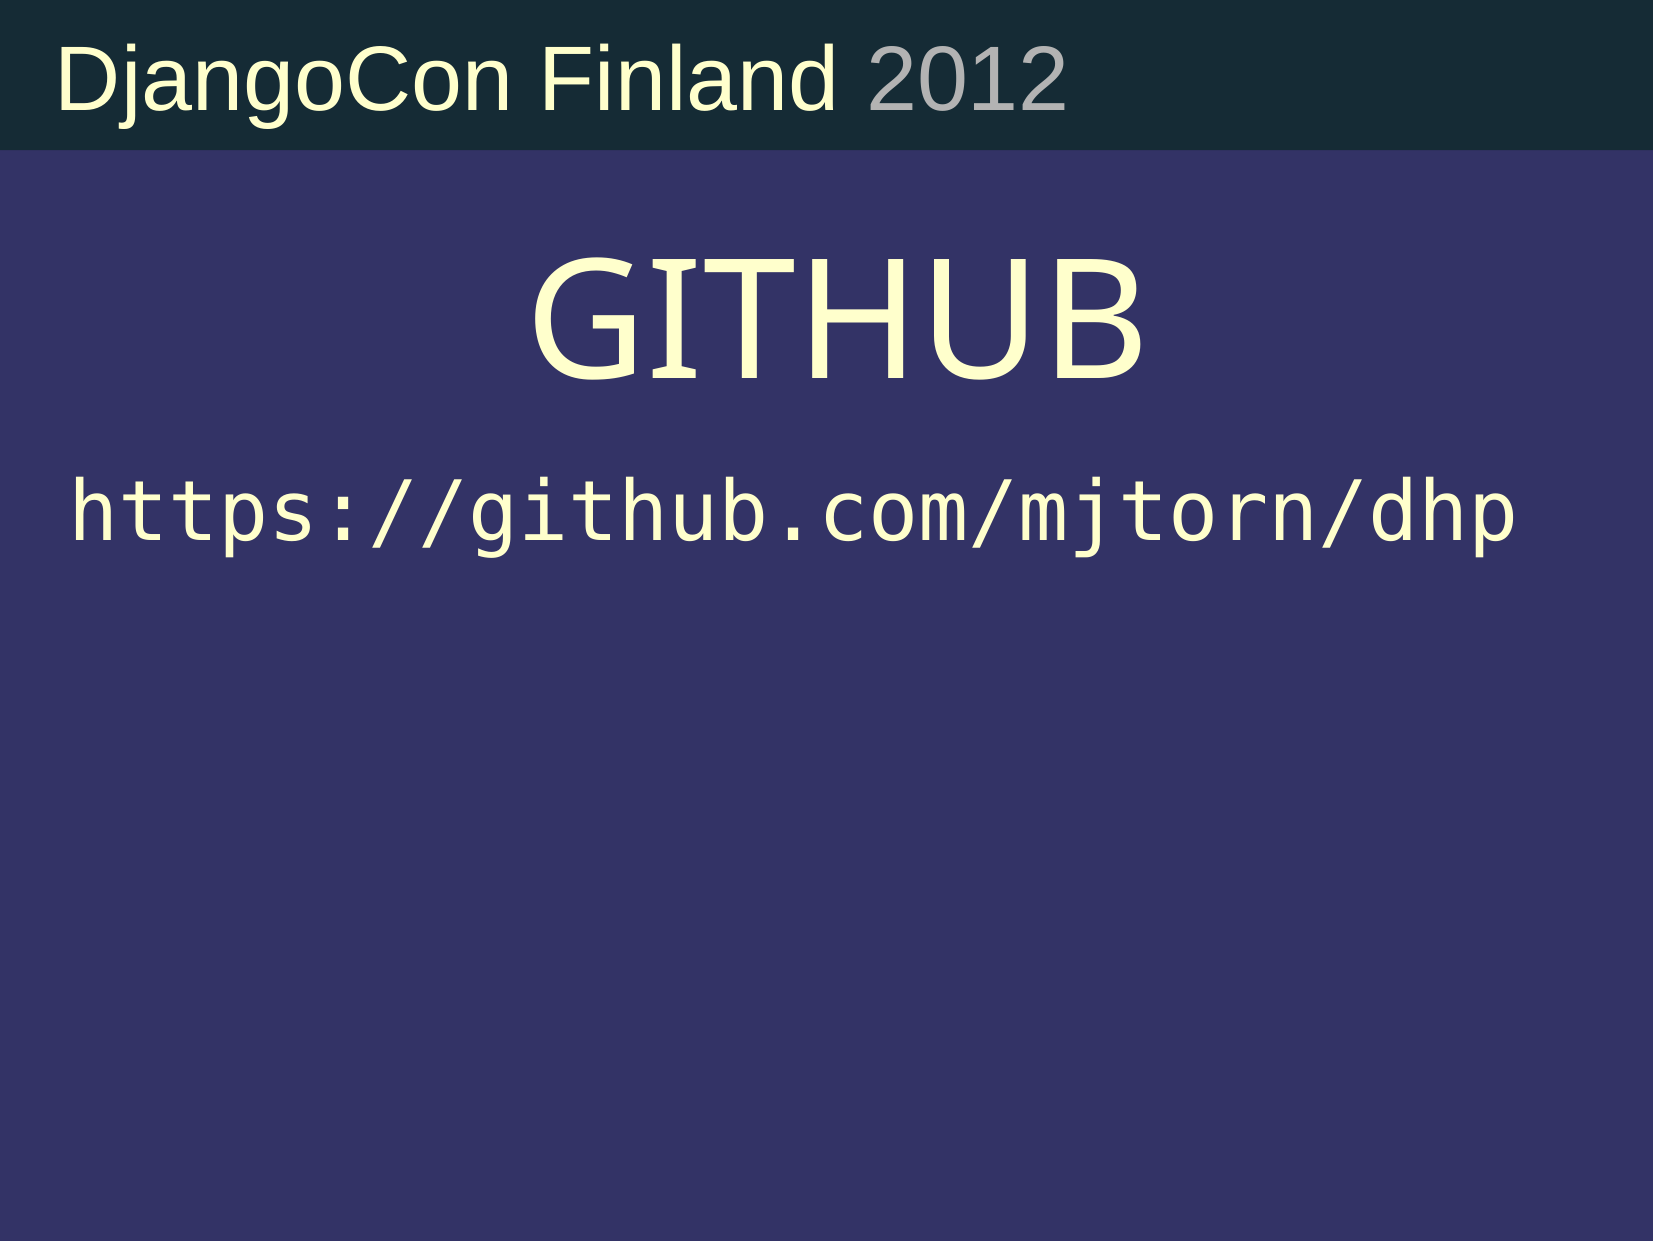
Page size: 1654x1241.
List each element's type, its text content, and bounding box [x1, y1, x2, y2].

title DjangoCon Finland 2012 [37, 0, 1088, 131]
text_box https://github.com/mjtorn/dhp [53, 449, 1613, 1163]
subtitle GITHUB [26, 215, 1651, 413]
text_box [0, 0, 1653, 151]
